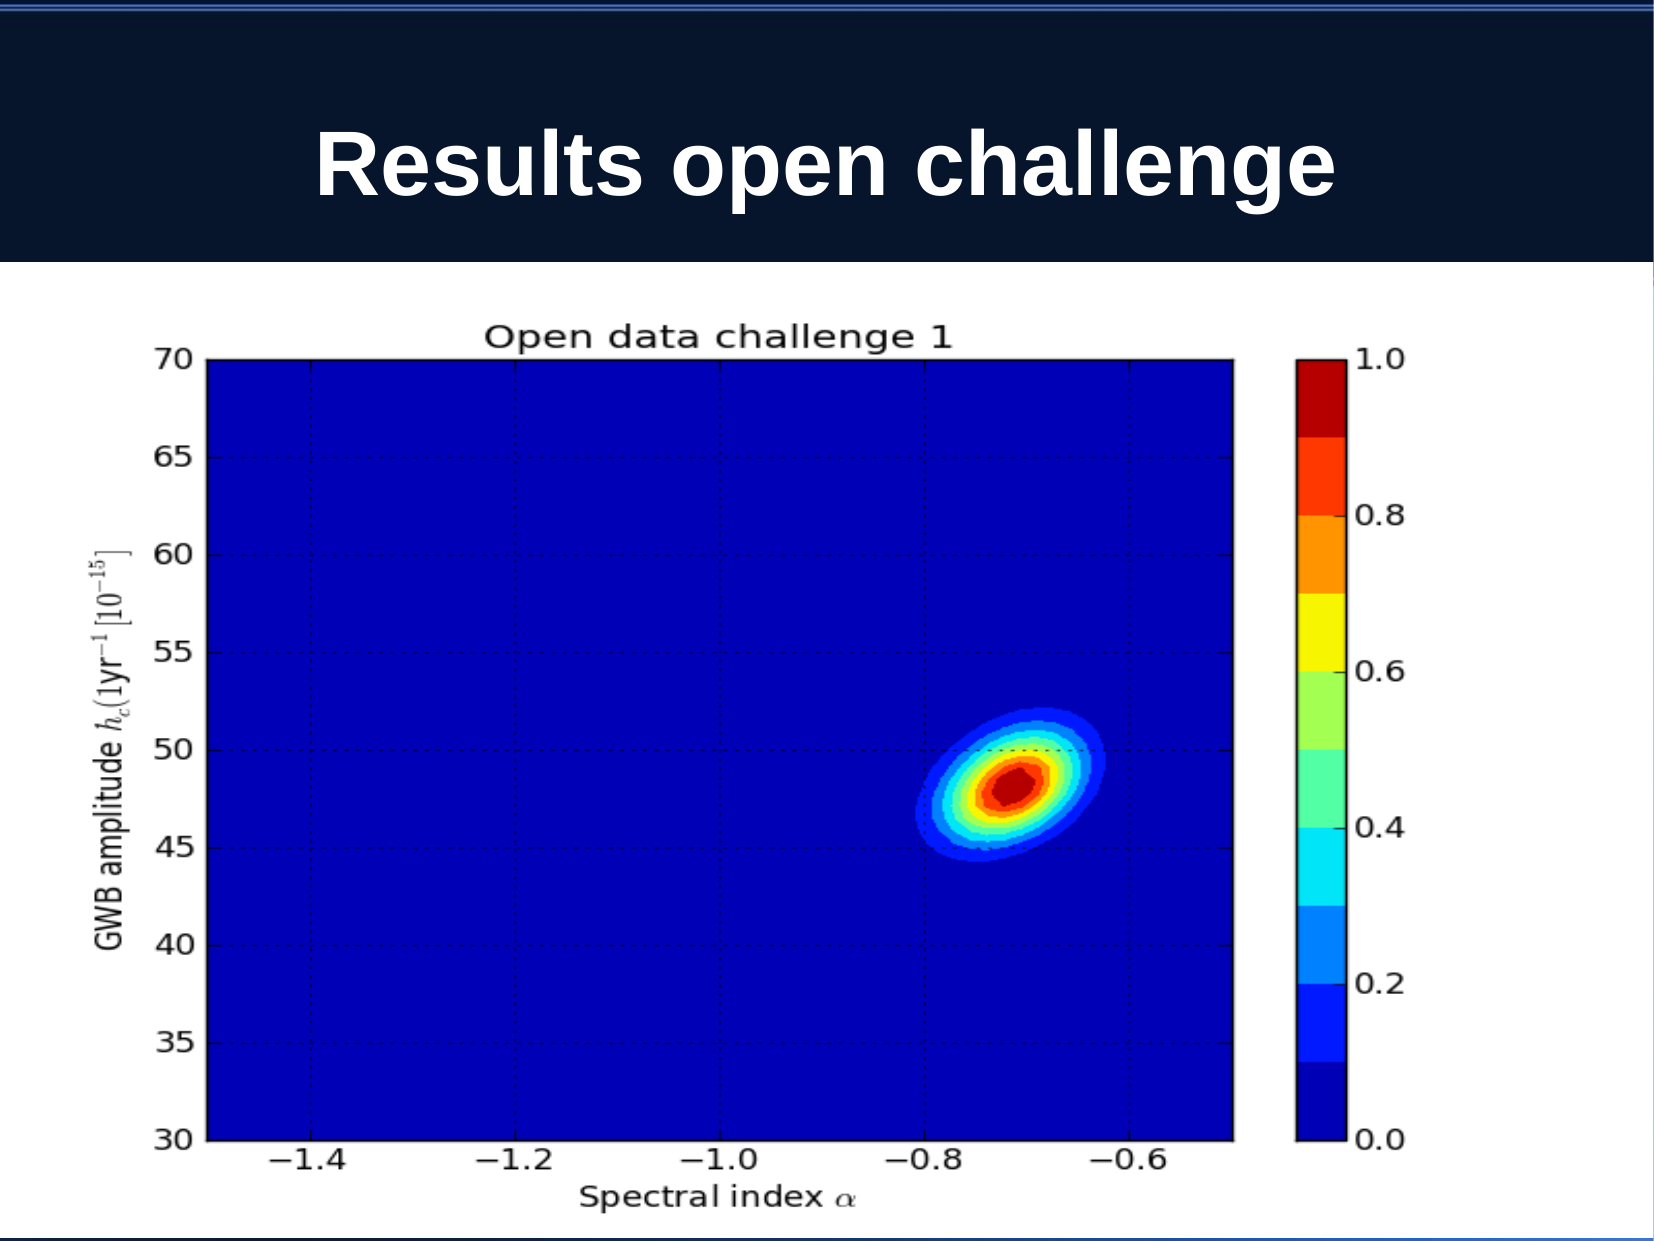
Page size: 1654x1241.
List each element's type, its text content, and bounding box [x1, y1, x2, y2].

title Results open challenge [82, 49, 1571, 257]
picture [0, 0, 1654, 1241]
